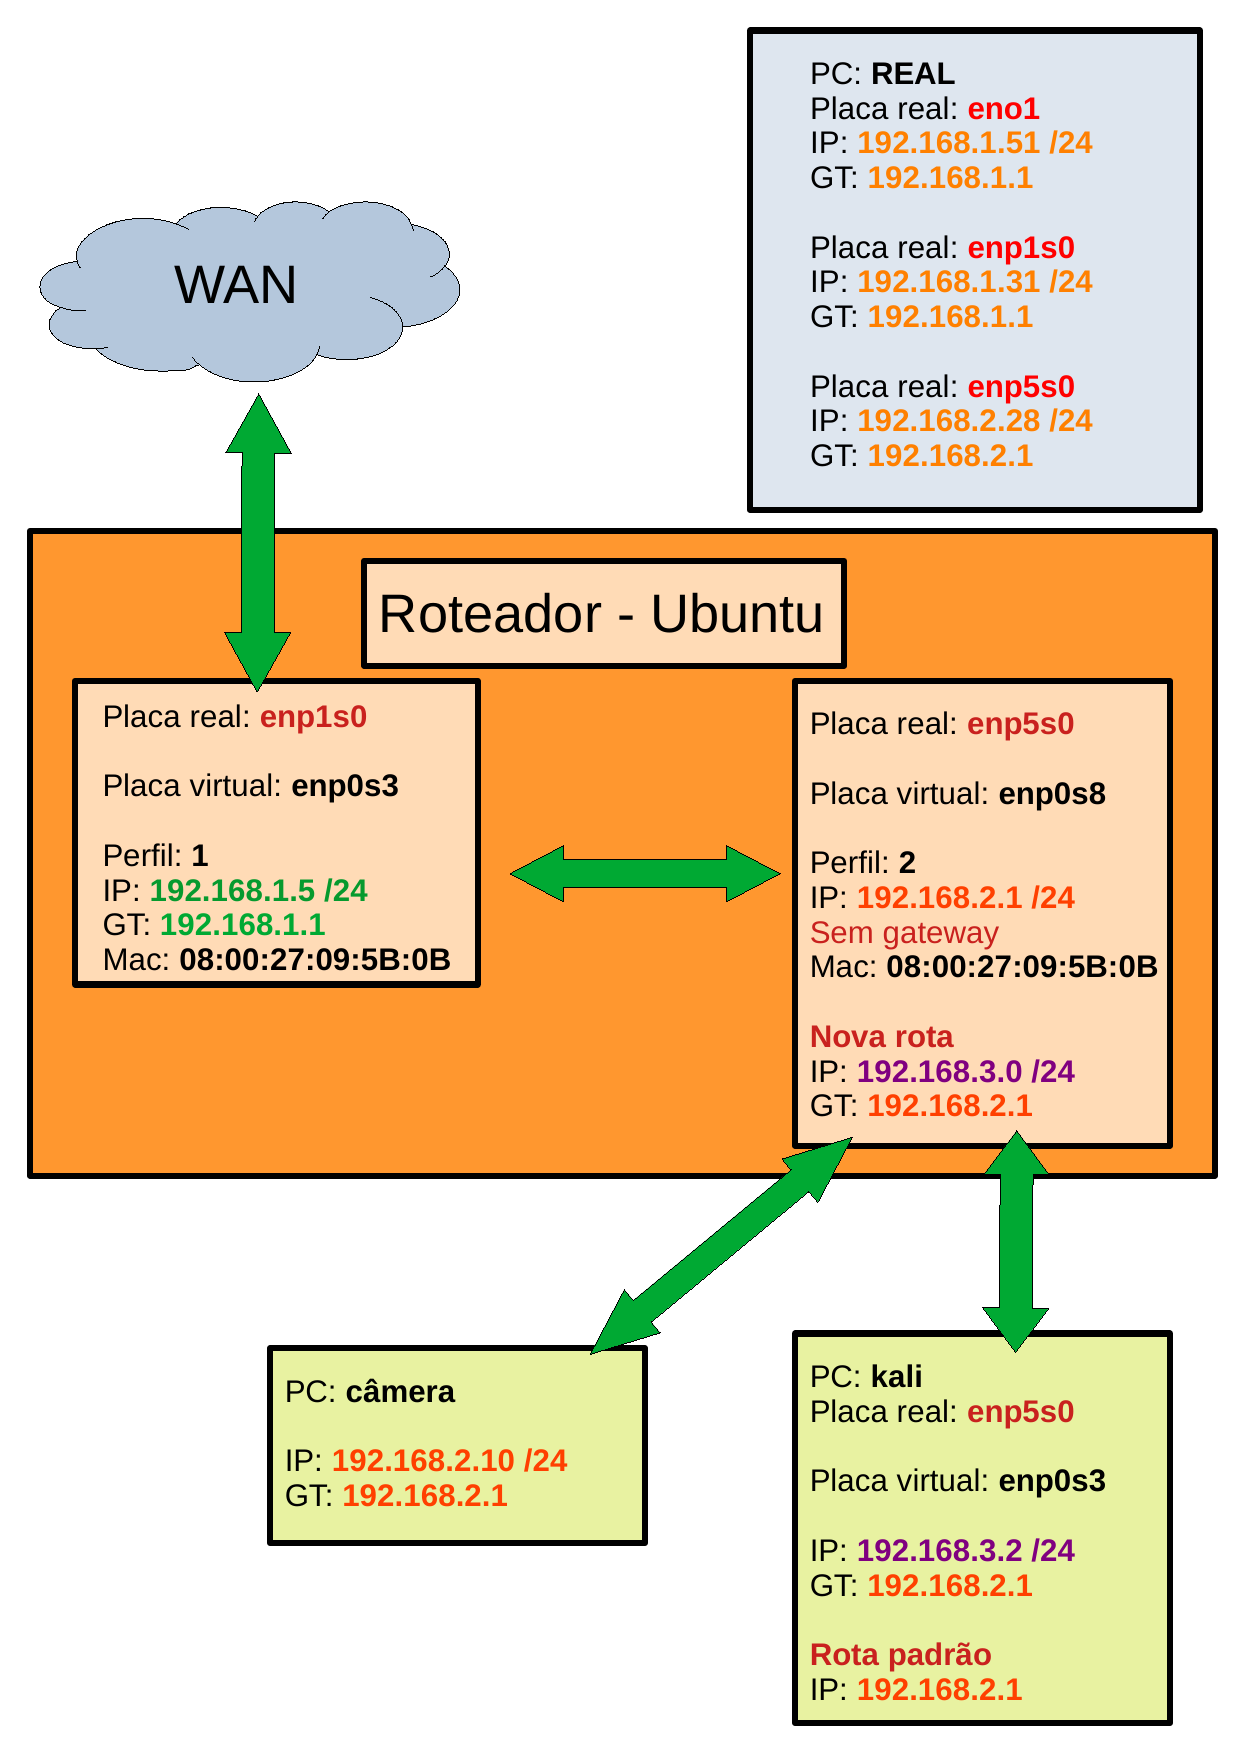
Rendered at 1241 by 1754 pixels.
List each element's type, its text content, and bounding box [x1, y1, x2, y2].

text_box [39, 201, 460, 382]
text_box Placa real: enp1s0 Placa virtual: enp0s3 Perfil: 1 IP: 192.168.1.5 /24 GT: 192.168.1.1 Mac: 08:00:27:09:5B:0B [87, 691, 478, 985]
text_box [270, 1521, 646, 1544]
text_box [30, 393, 1216, 1366]
text_box [750, 30, 1201, 511]
text_box WAN [159, 246, 355, 323]
text_box Placa real: enp5s0 Placa virtual: enp0s8 Perfil: 2 IP: 192.168.2.1 /24 Sem gateway Mac: 08:00:27:09:5B:0B Nova rota IP: 192.168.3.0 /24 GT: 192.168.2.1 [795, 699, 1186, 1131]
text_box [795, 1715, 1171, 1724]
text_box PC: câmera IP: 192.168.2.10 /24 GT: 192.168.2.1 [270, 1366, 661, 1521]
text_box PC: kali Placa real: enp5s0 Placa virtual: enp0s3 IP: 192.168.3.2 /24 GT: 192.168.2.1 Rota padrão IP: 192.168.2.1 [795, 1352, 1186, 1715]
text_box Roteador - Ubuntu [364, 576, 845, 652]
text_box PC: REAL Placa real: eno1 IP: 192.168.1.51 /24 GT: 192.168.1.1 Placa real: enp1s0 IP: 192.168.1.31 /24 GT: 192.168.1.1 Placa real: enp5s0 IP: 192.168.2.28 /24 GT: 192.168.2.1 [795, 48, 1186, 550]
